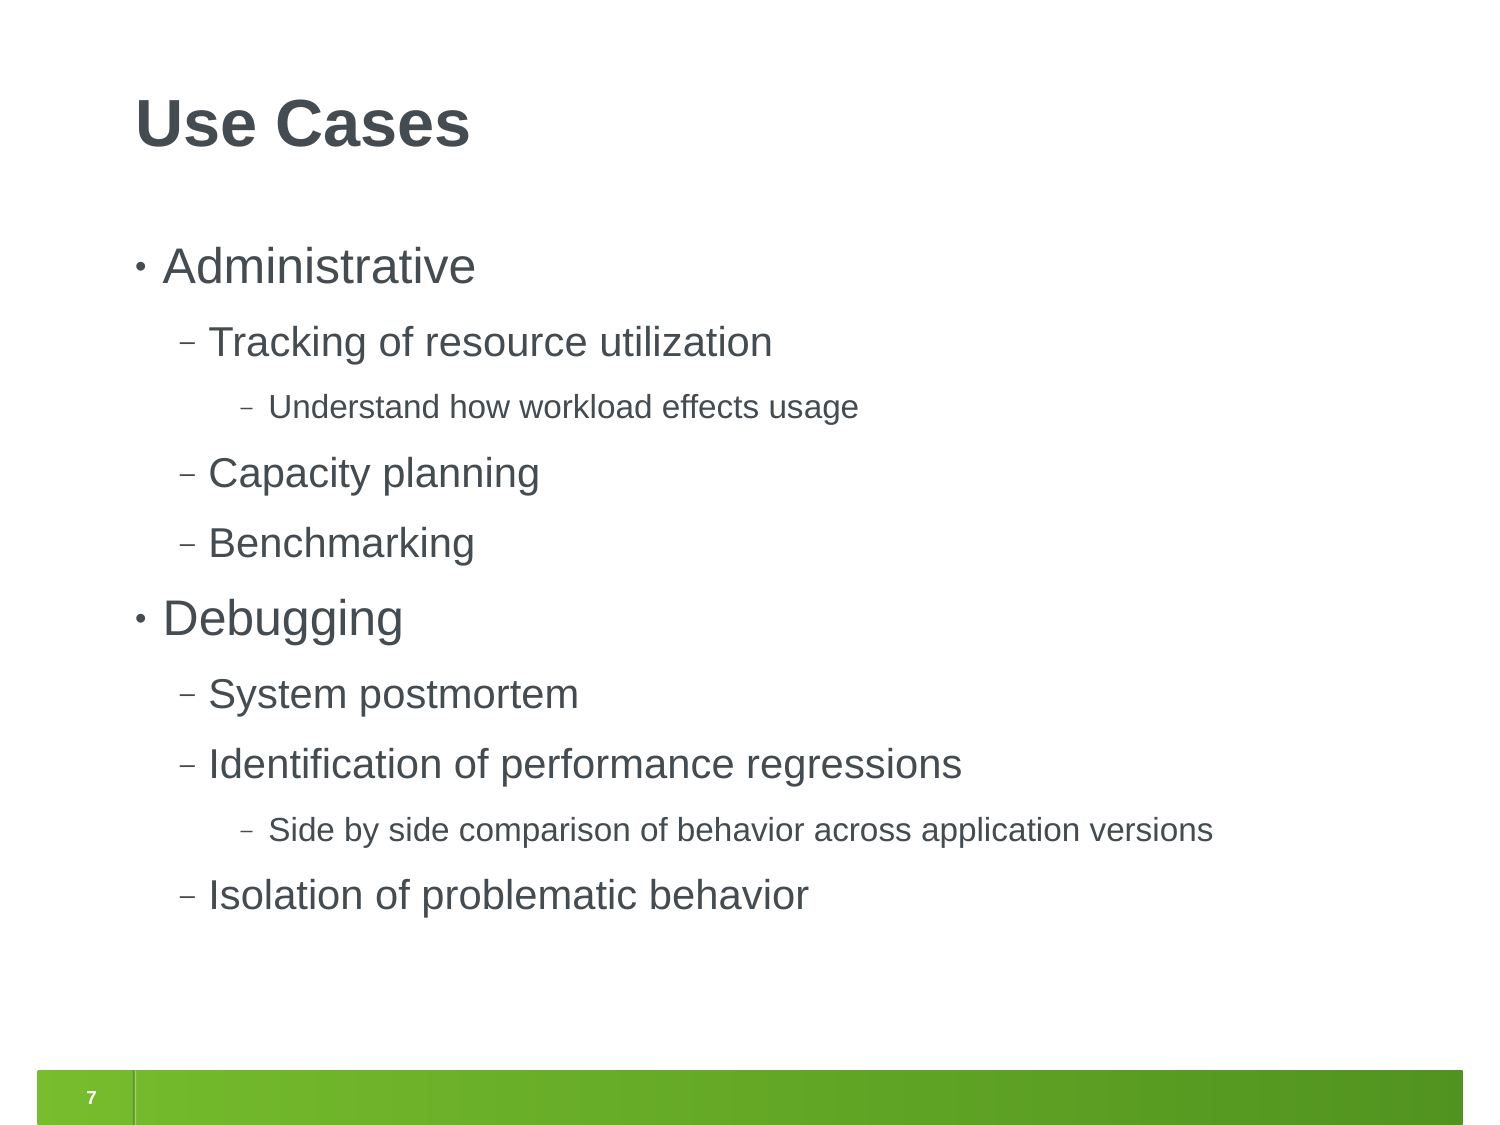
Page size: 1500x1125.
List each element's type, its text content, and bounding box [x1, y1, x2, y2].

list Administrative Tracking of resource utilization Understand how workload effects usage Capacity planning Benchmarking Debugging System postmortem Identification of performance regressions Side by side comparison of behavior across application versions Isolation of problematic behavior [135, 238, 1372, 982]
title Use Cases [135, 41, 1372, 204]
